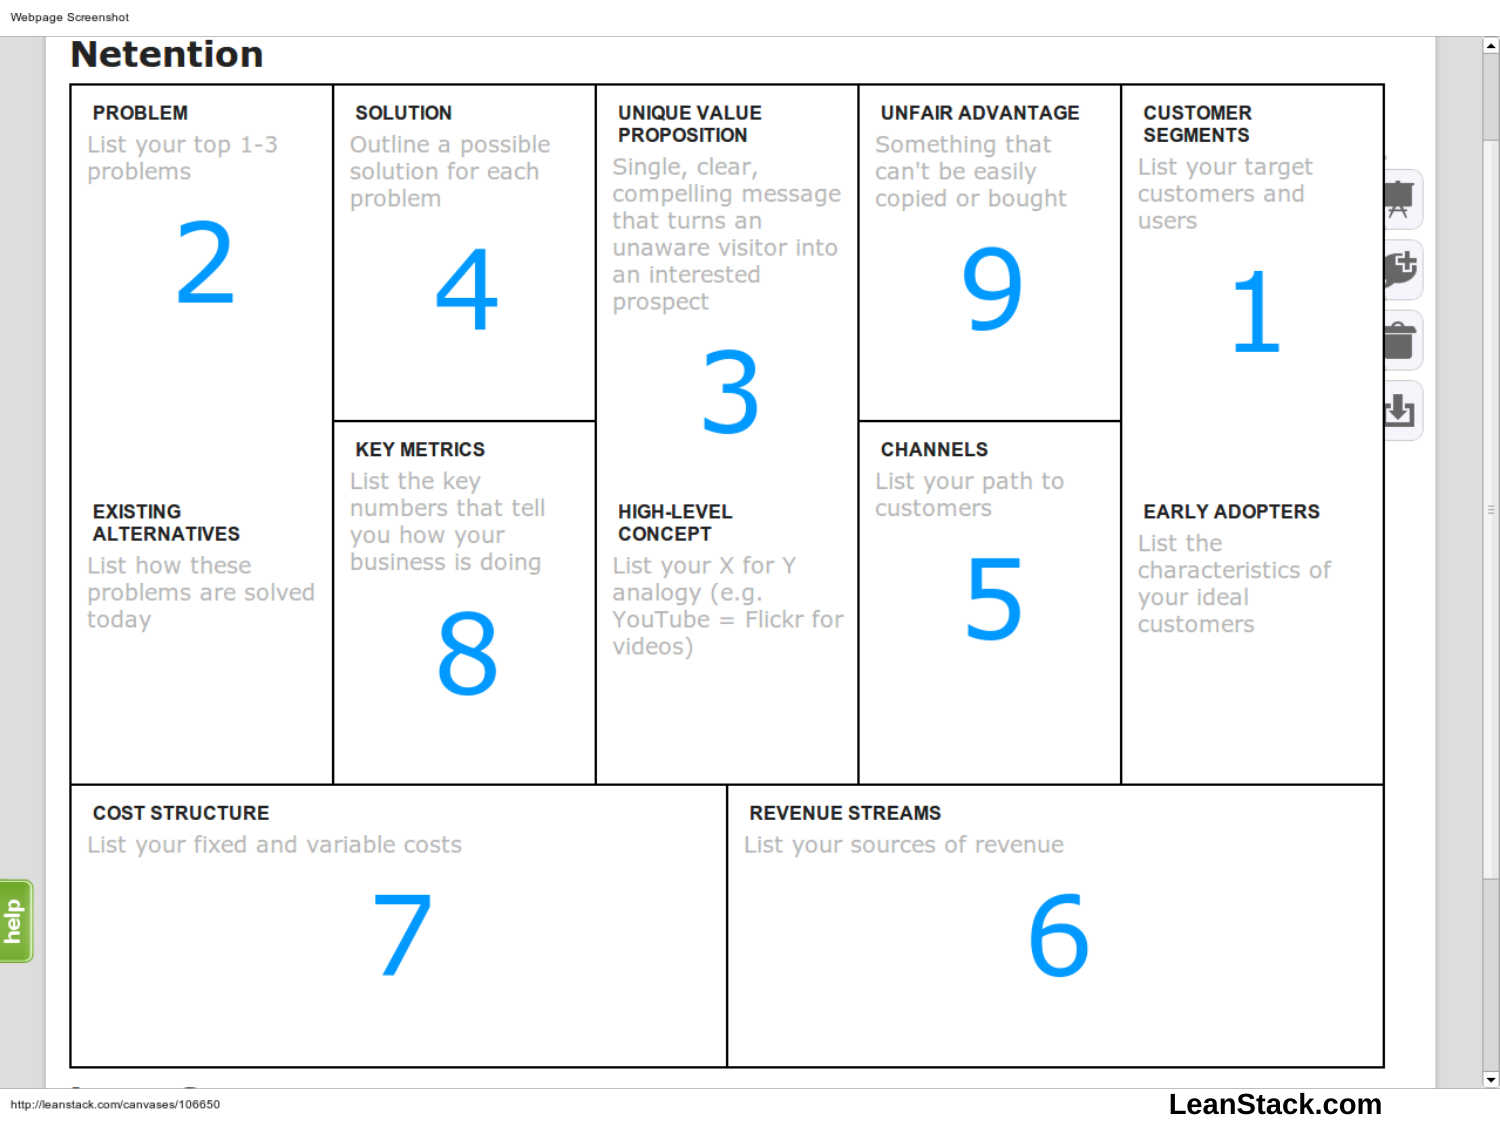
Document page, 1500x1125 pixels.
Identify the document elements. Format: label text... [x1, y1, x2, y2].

text_box [0, 13, 1500, 1112]
text_box LeanStack.com [849, 1070, 1398, 1125]
